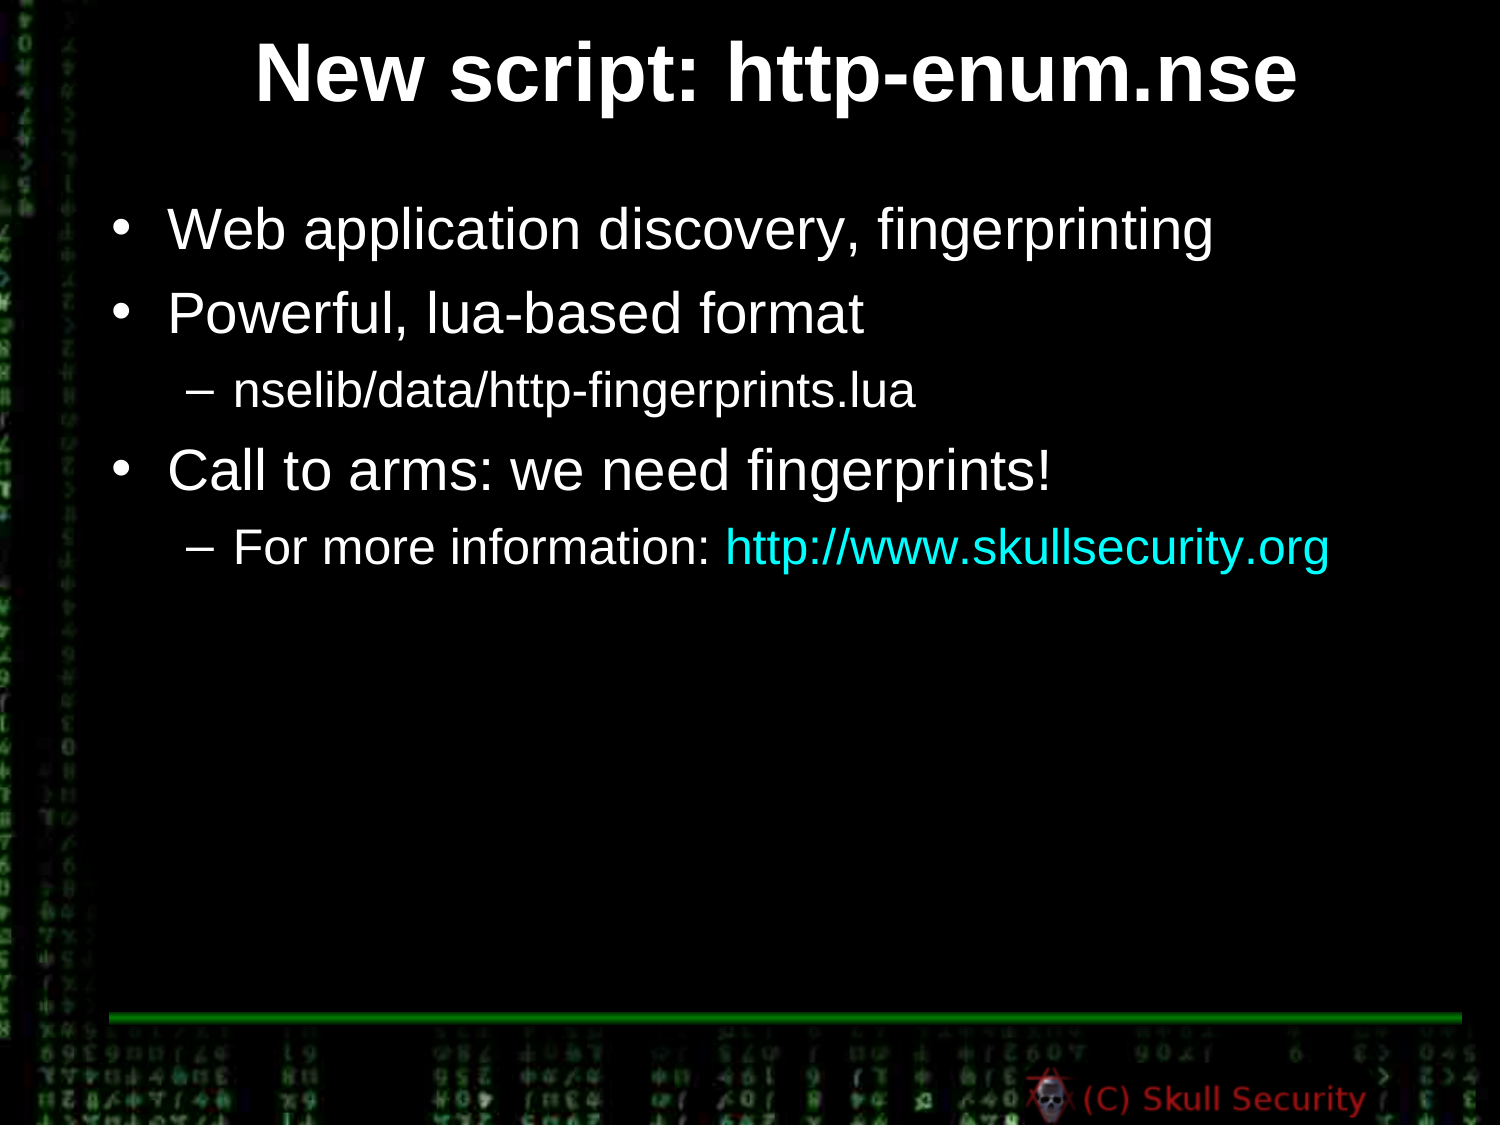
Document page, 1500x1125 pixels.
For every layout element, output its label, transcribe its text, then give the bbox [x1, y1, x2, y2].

picture [0, 0, 1500, 1125]
title New script: http-enum.nse [103, 5, 1450, 131]
list Web application discovery, fingerprinting Powerful, lua-based format nselib/data/http-fingerprints.lua Call to arms: we need fingerprints! For more information: http://www.skullsecurity.org [108, 183, 1459, 997]
